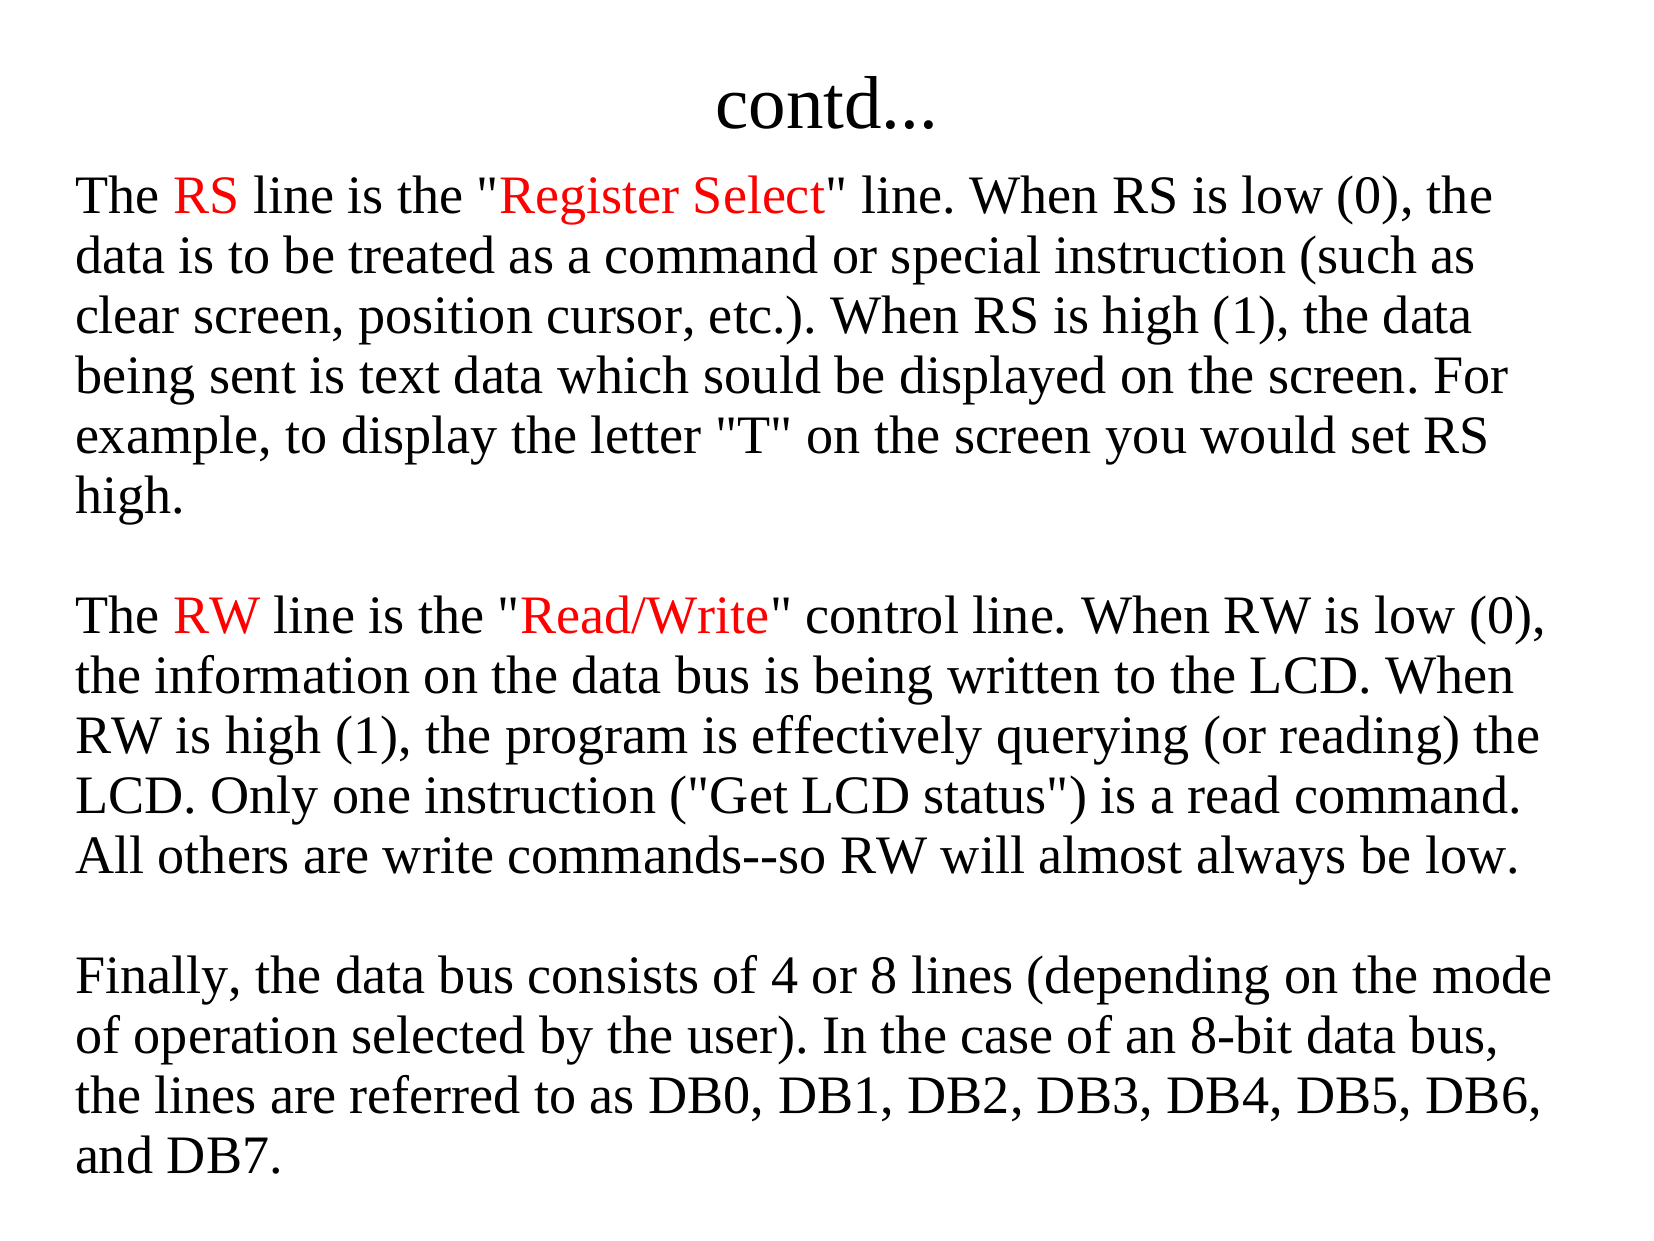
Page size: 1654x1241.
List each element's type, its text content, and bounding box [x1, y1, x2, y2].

subtitle The RS line is the "Register Select" line. When RS is low (0), the data is to be treated as a command or special instruction (such as clear screen, position cursor, etc.). When RS is high (1), the data being sent is text data which sould be displayed on the screen. For example, to display the letter "T" on the screen you would set RS high. The RW line is the "Read/Write" control line. When RW is low (0), the information on the data bus is being written to the LCD. When RW is high (1), the program is effectively querying (or reading) the LCD. Only one instruction ("Get LCD status") is a read command. All others are write commands--so RW will almost always be low. Finally, the data bus consists of 4 or 8 lines (depending on the mode of operation selected by the user). In the case of an 8-bit data bus, the lines are referred to as DB0, DB1, DB2, DB3, DB4, DB5, DB6, and DB7. [75, 165, 1564, 1186]
title contd... [82, 56, 1571, 151]
